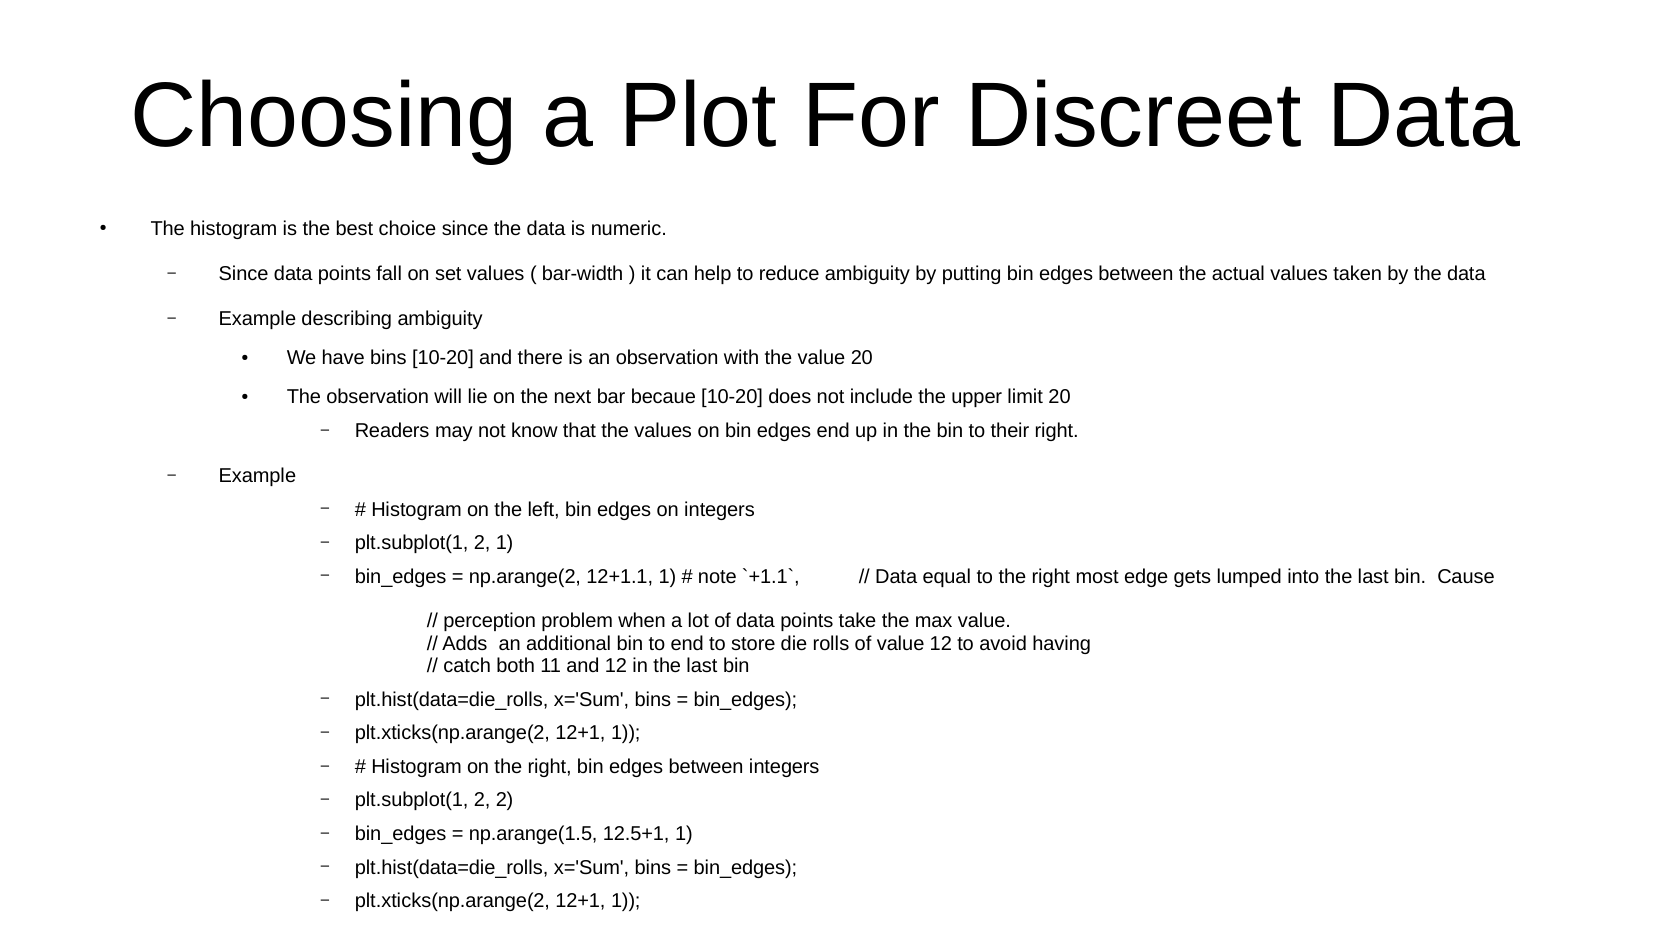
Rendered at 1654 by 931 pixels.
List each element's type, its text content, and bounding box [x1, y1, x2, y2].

title Choosing a Plot For Discreet Data [82, 37, 1571, 193]
list The histogram is the best choice since the data is numeric. Since data points fall on set values ( bar-width ) it can help to reduce ambiguity by putting bin edges between the actual values taken by the data Example describing ambiguity We have bins [10-20] and there is an observation with the value 20 The observation will lie on the next bar becaue [10-20] does not include the upper limit 20 Readers may not know that the values on bin edges end up in the bin to their right. Example # Histogram on the left, bin edges on integers plt.subplot(1, 2, 1) bin_edges = np.arange(2, 12+1.1, 1) # note `+1.1`, // Data equal to the right most edge gets lumped into the last bin. Cause // perception problem when a lot of data points take the max value. // Adds an additional bin to end to store die rolls of value 12 to avoid having // catch both 11 and 12 in the last bin plt.hist(data=die_rolls, x='Sum', bins = bin_edges); plt.xticks(np.arange(2, 12+1, 1)); # Histogram on the right, bin edges between integers plt.subplot(1, 2, 2) bin_edges = np.arange(1.5, 12.5+1, 1) plt.hist(data=die_rolls, x='Sum', bins = bin_edges); plt.xticks(np.arange(2, 12+1, 1)); [82, 217, 1636, 916]
